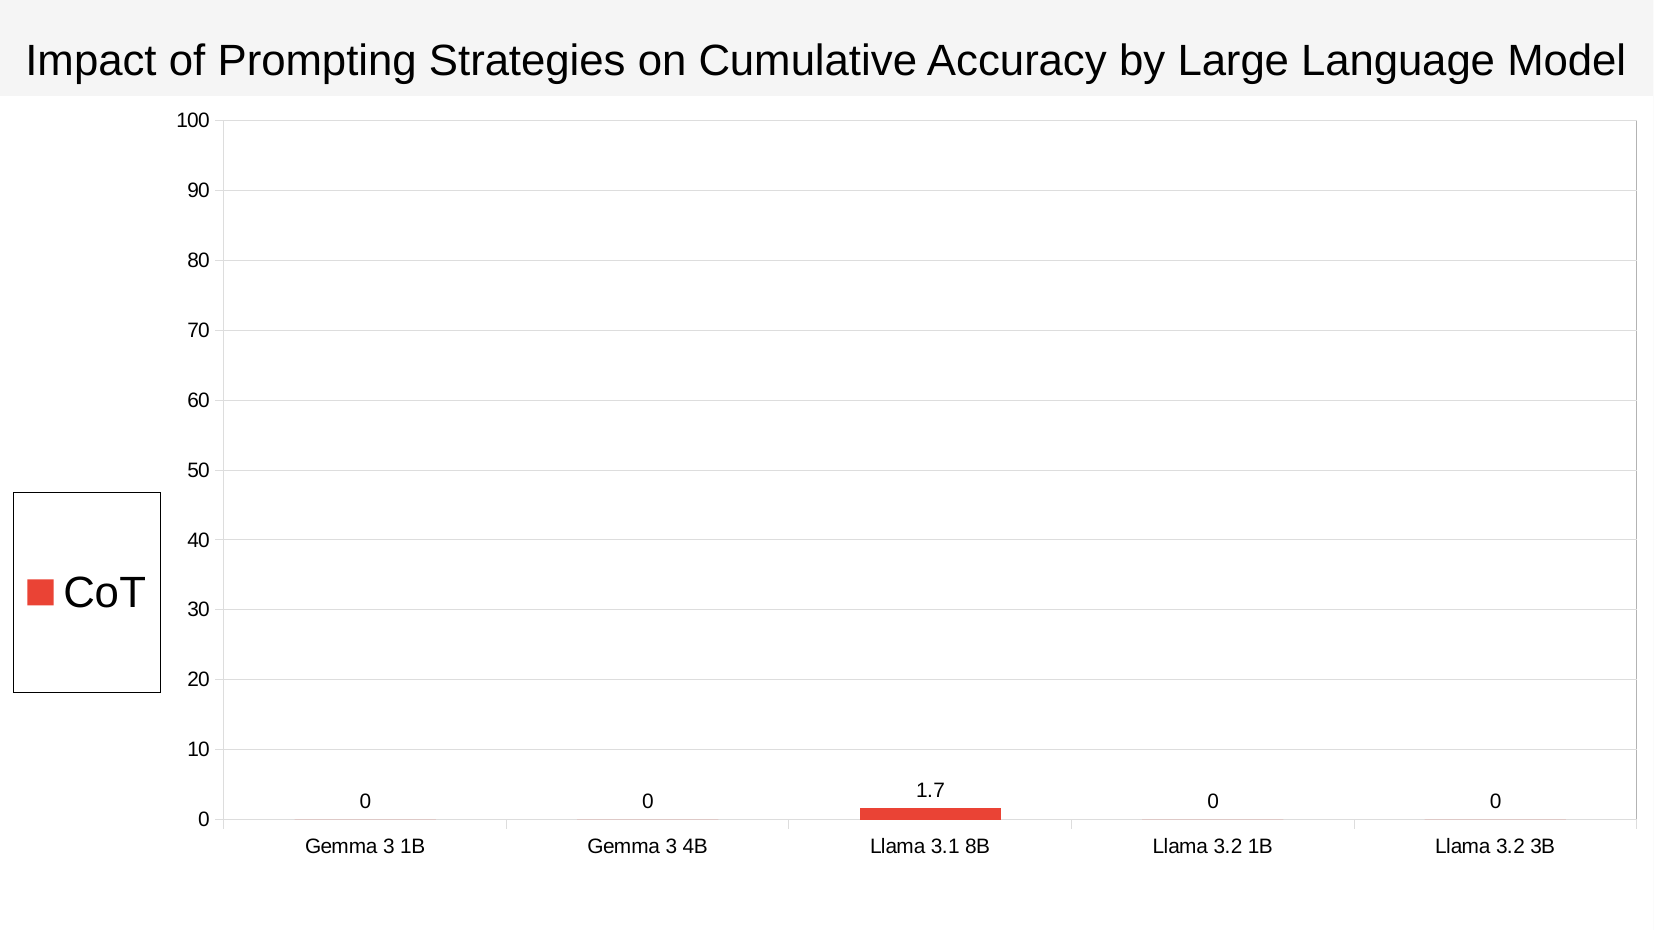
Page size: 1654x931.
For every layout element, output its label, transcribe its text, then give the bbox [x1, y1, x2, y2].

chart [0, 96, 1653, 931]
title Impact of Prompting Strategies on Cumulative Accuracy by Large Language Model [0, 29, 1654, 92]
